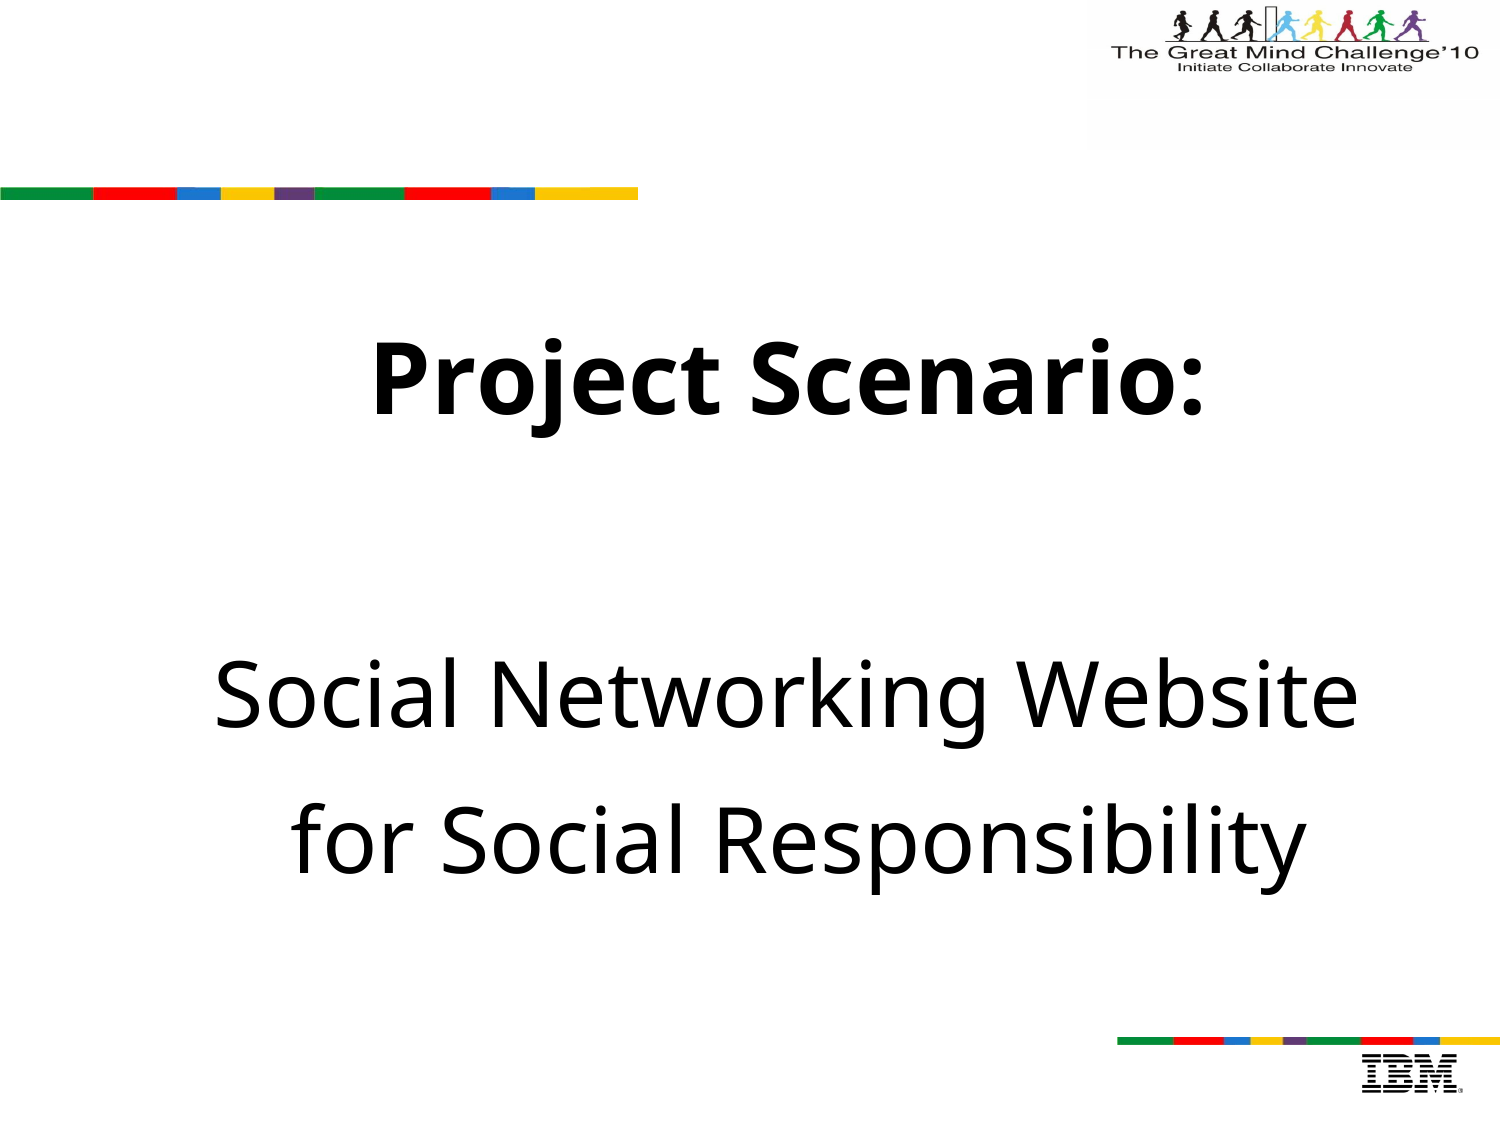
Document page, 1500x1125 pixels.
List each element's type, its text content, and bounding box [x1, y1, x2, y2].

text_box Project Scenario: Social Networking Website for Social Responsibility [112, 299, 1463, 1066]
picture [1362, 1066, 1463, 1093]
picture [1087, 0, 1500, 150]
picture [0, 187, 638, 200]
picture [1463, 1037, 1500, 1045]
